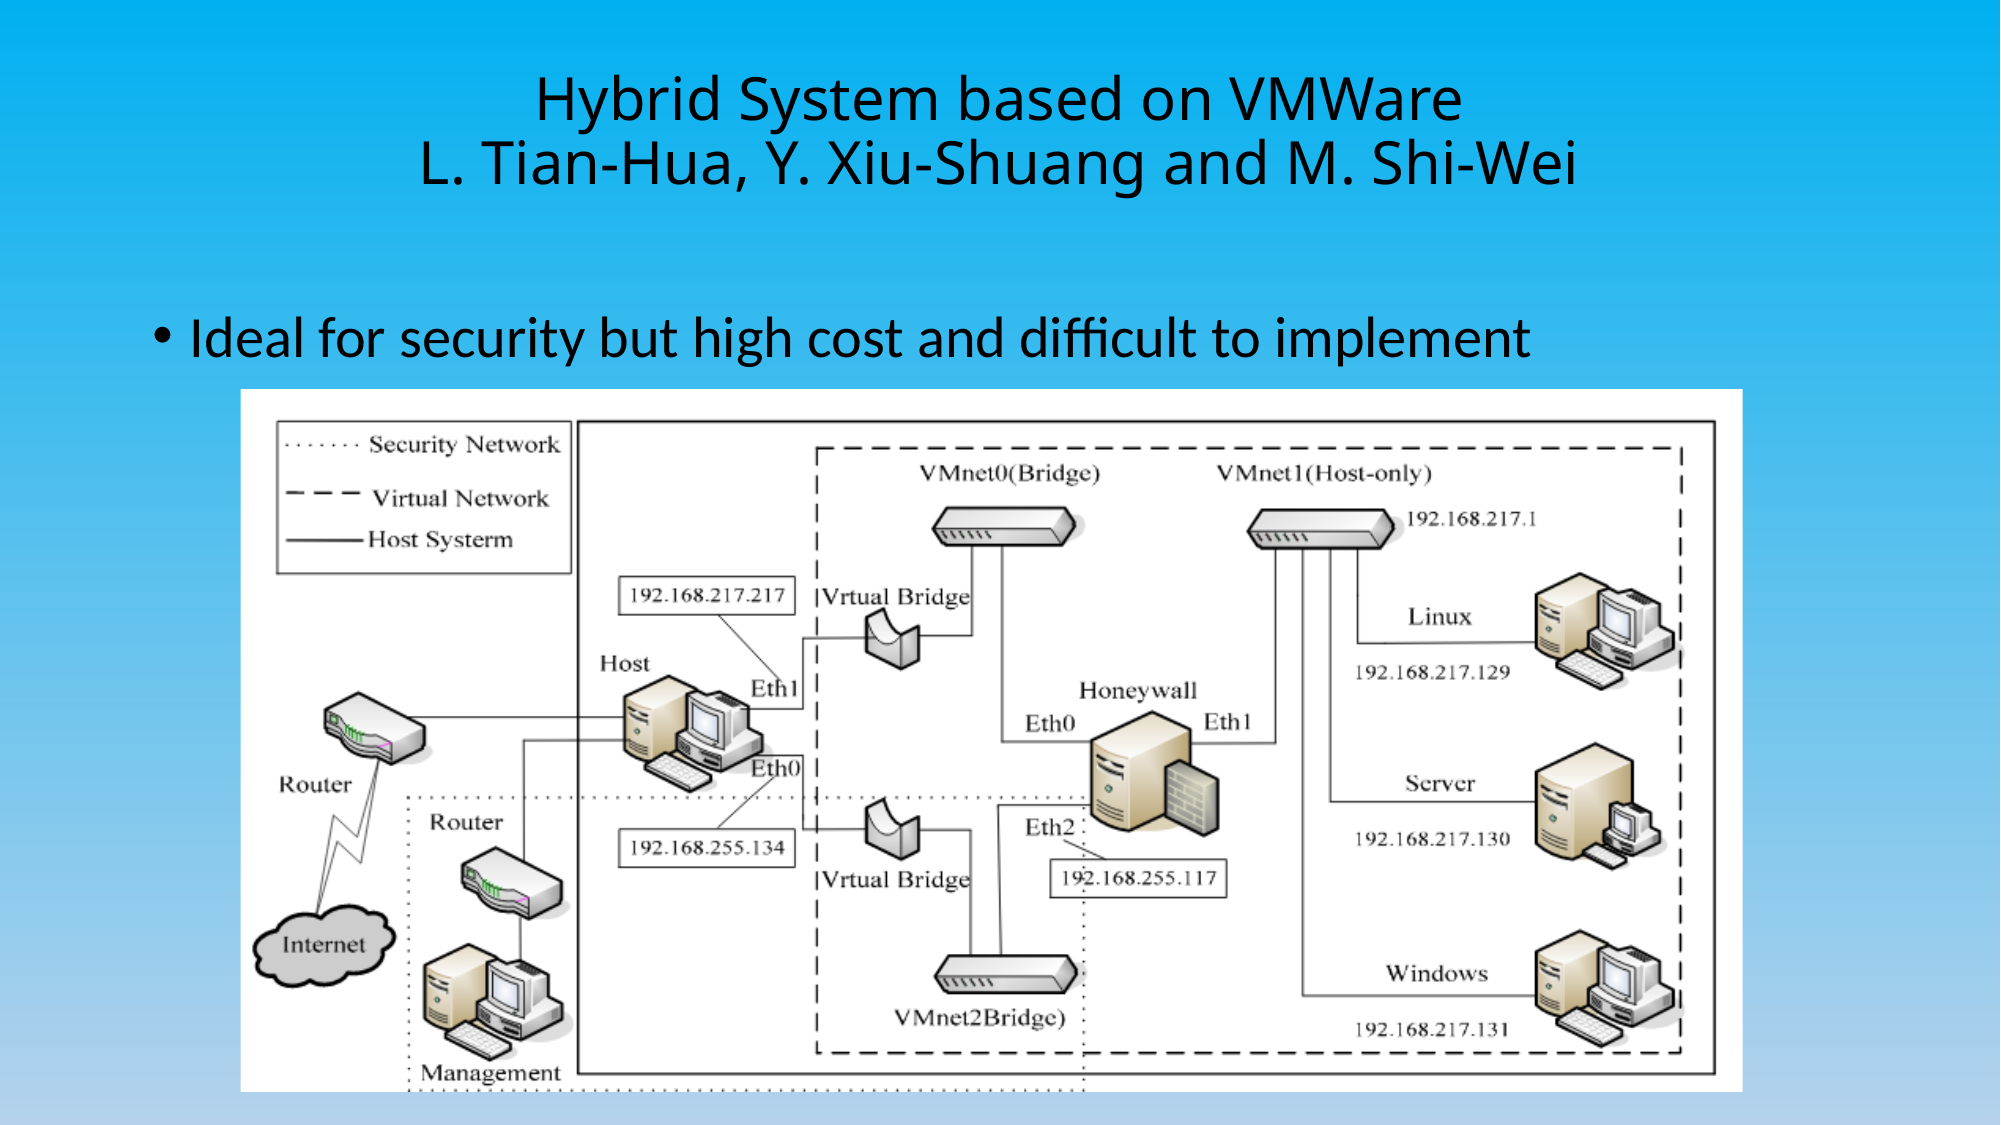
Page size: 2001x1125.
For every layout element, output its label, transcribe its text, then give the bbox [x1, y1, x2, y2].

title Hybrid System based on VMWare L. Tian-Hua, Y. Xiu-Shuang and M. Shi-Wei [137, 59, 1863, 278]
picture [240, 389, 1743, 1092]
list Ideal for security but high cost and difficult to implement [137, 299, 1863, 1014]
